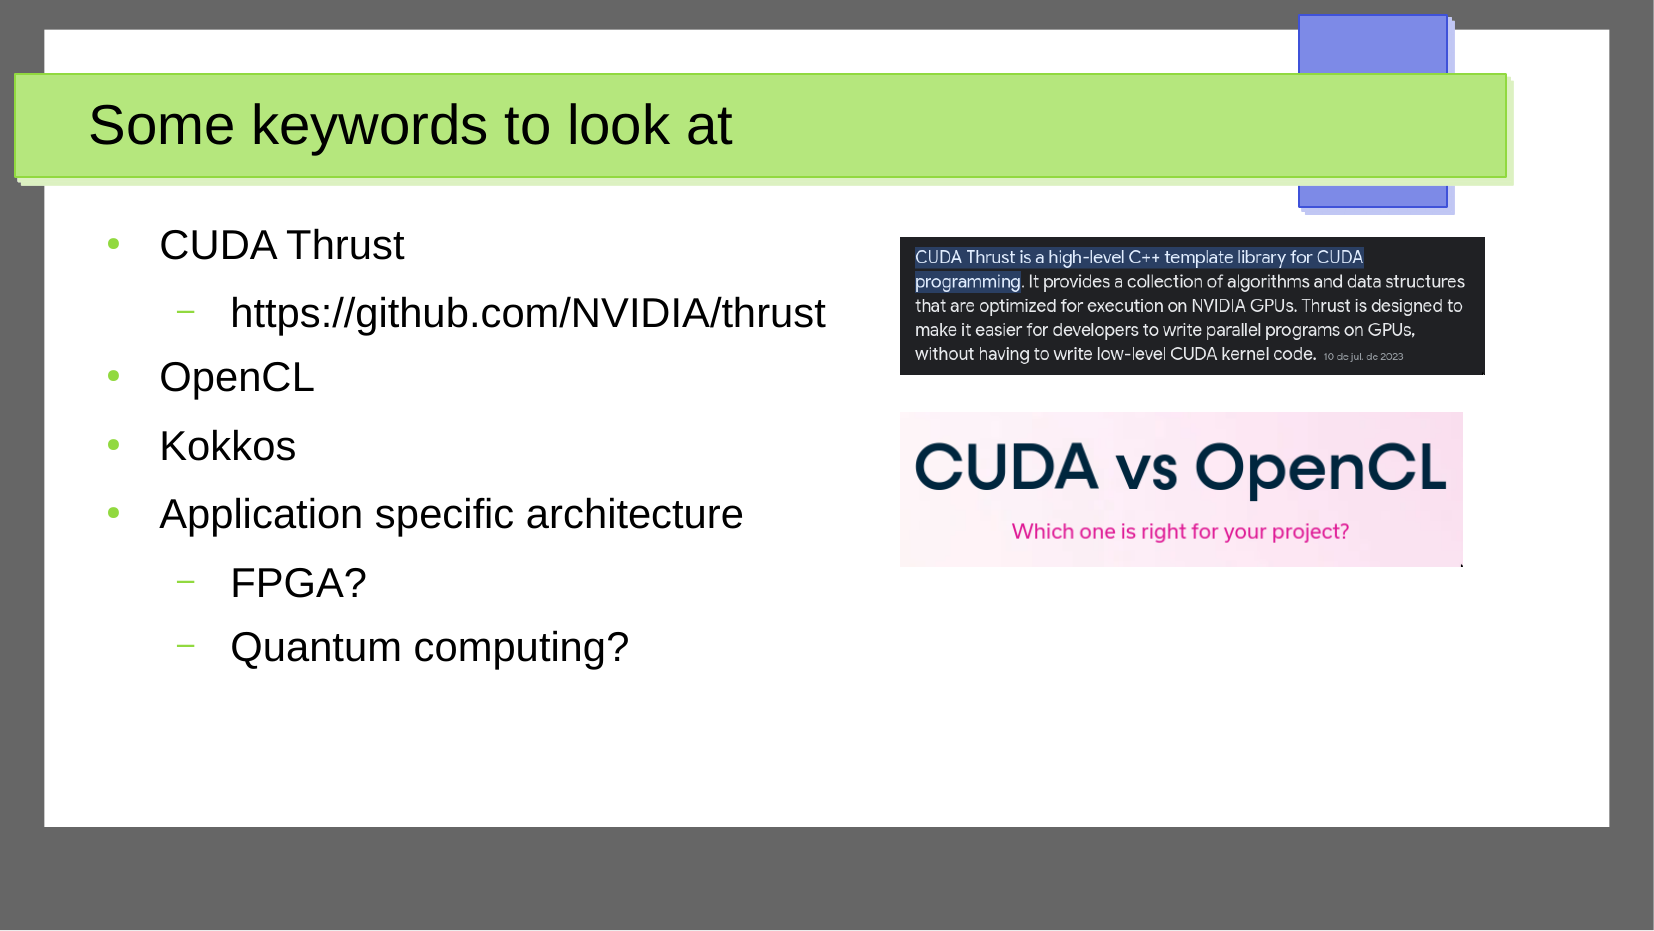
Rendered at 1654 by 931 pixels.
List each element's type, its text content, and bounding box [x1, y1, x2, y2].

picture [900, 237, 1485, 376]
picture [900, 412, 1463, 567]
title Some keywords to look at [88, 73, 1506, 178]
list CUDA Thrust https://github.com/NVIDIA/thrust OpenCL Kokkos Application specific architecture FPGA? Quantum computing? [88, 221, 1565, 813]
